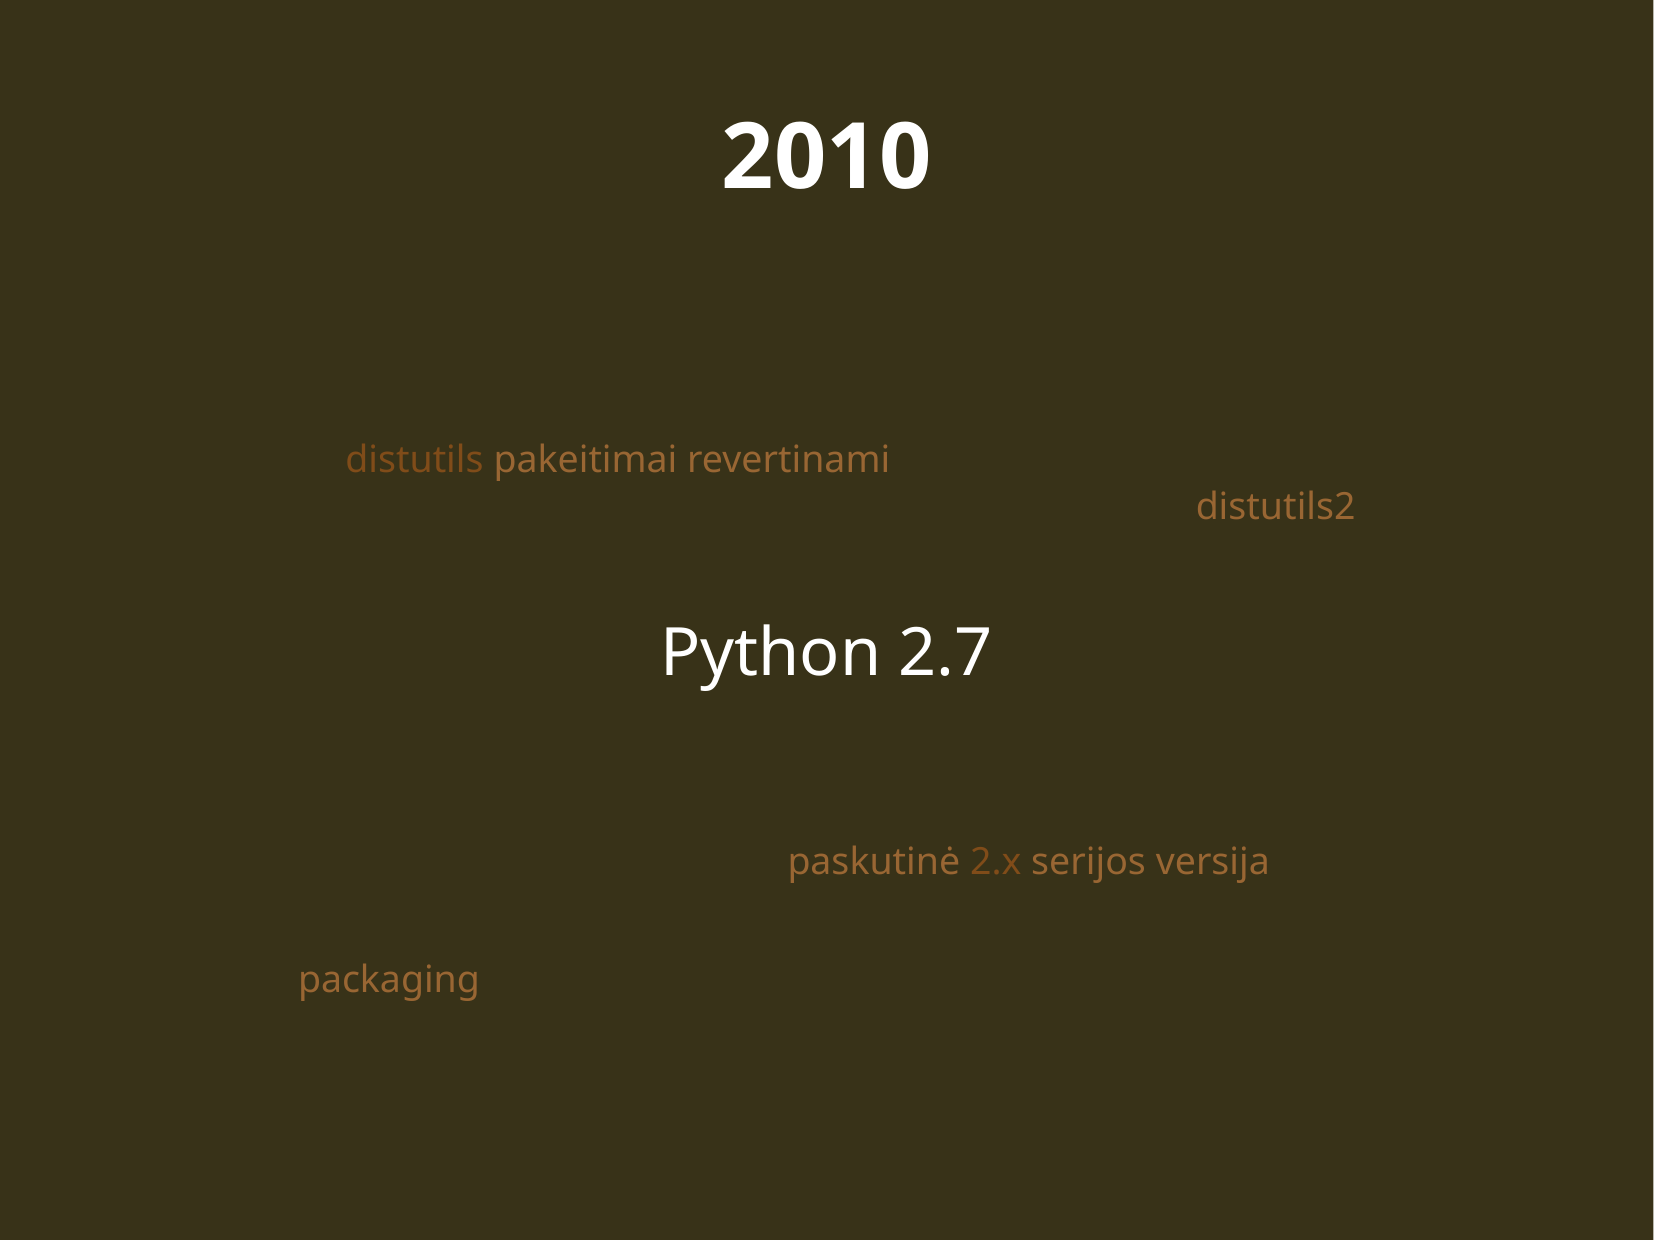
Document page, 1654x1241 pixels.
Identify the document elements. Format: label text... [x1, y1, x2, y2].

subtitle Python 2.7 [82, 290, 1571, 1010]
text_box distutils pakeitimai revertinami [330, 425, 887, 483]
text_box paskutinė 2.x serijos versija [772, 826, 1264, 884]
text_box distutils2 [1181, 472, 1369, 530]
text_box packaging [283, 944, 486, 1002]
title 2010 [82, 49, 1571, 257]
